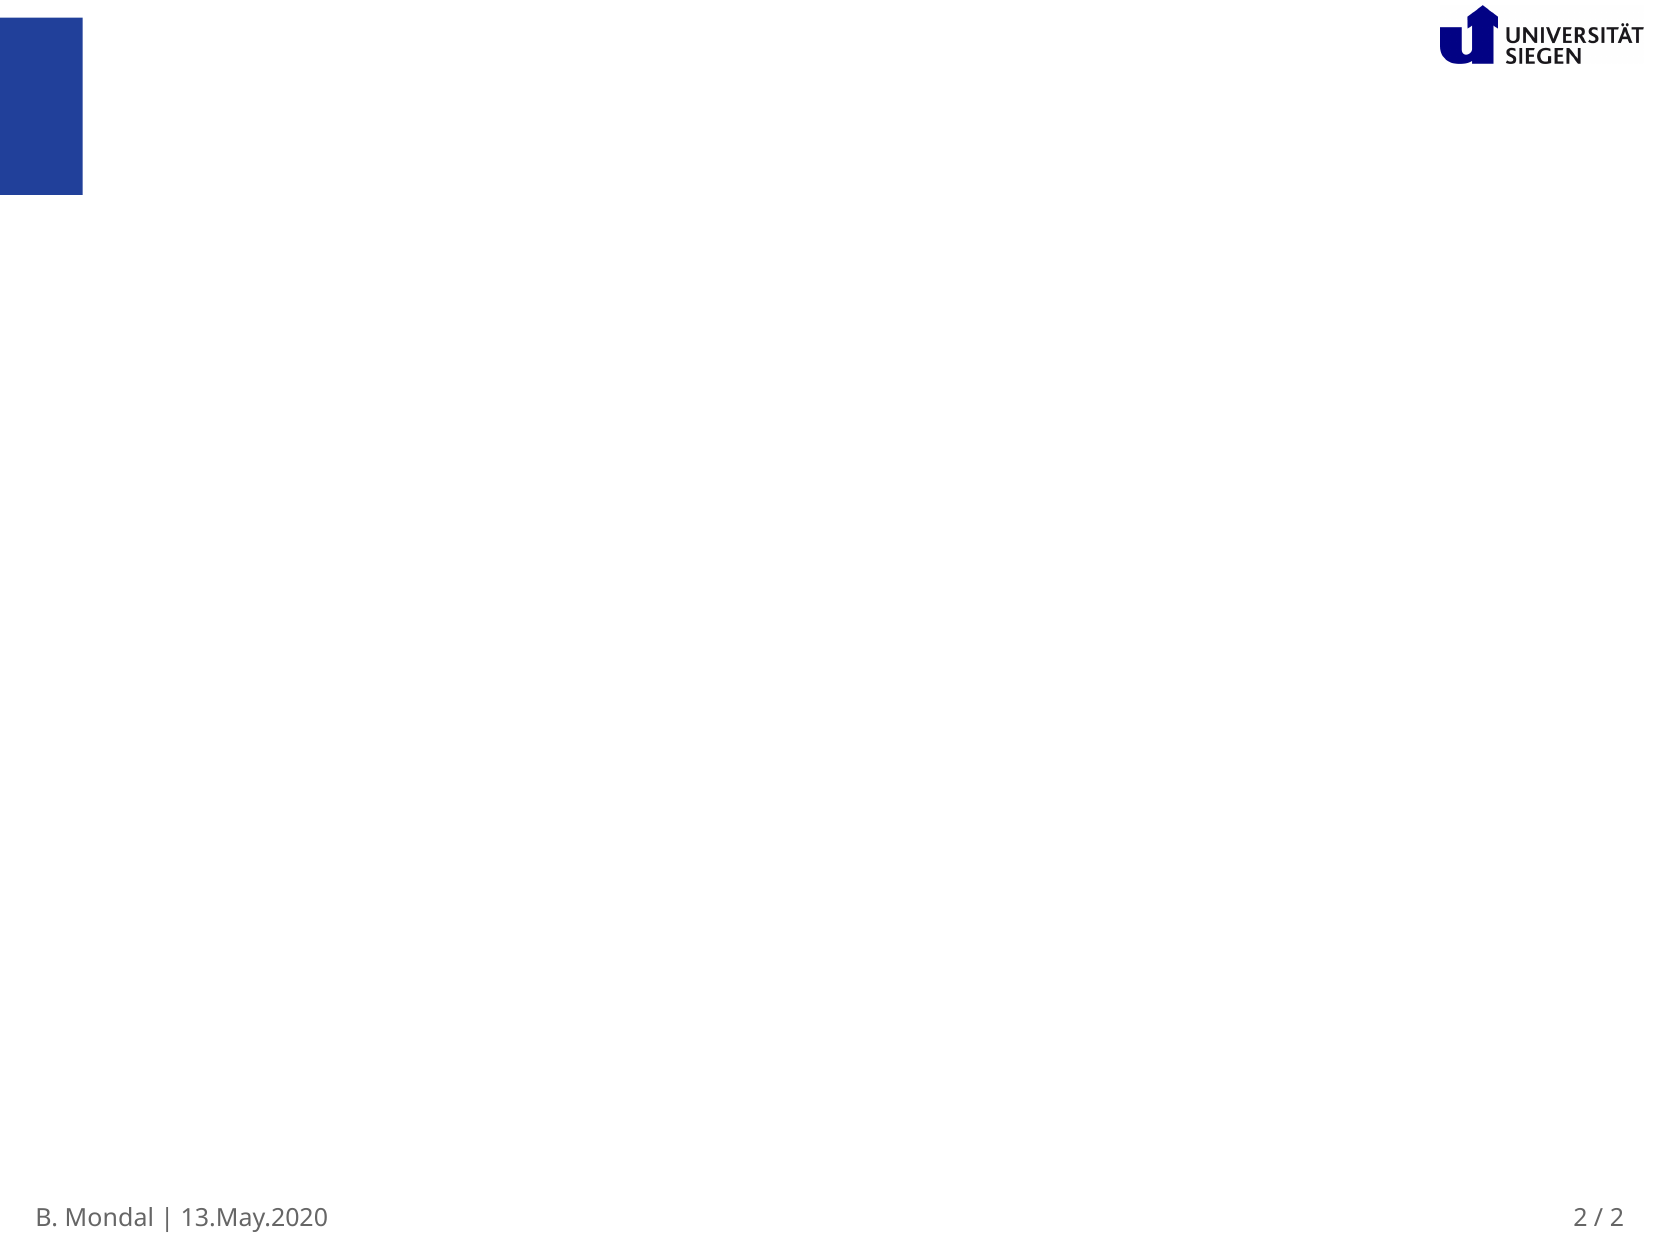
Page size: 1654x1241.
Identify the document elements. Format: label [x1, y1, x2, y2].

picture [1440, 5, 1644, 64]
